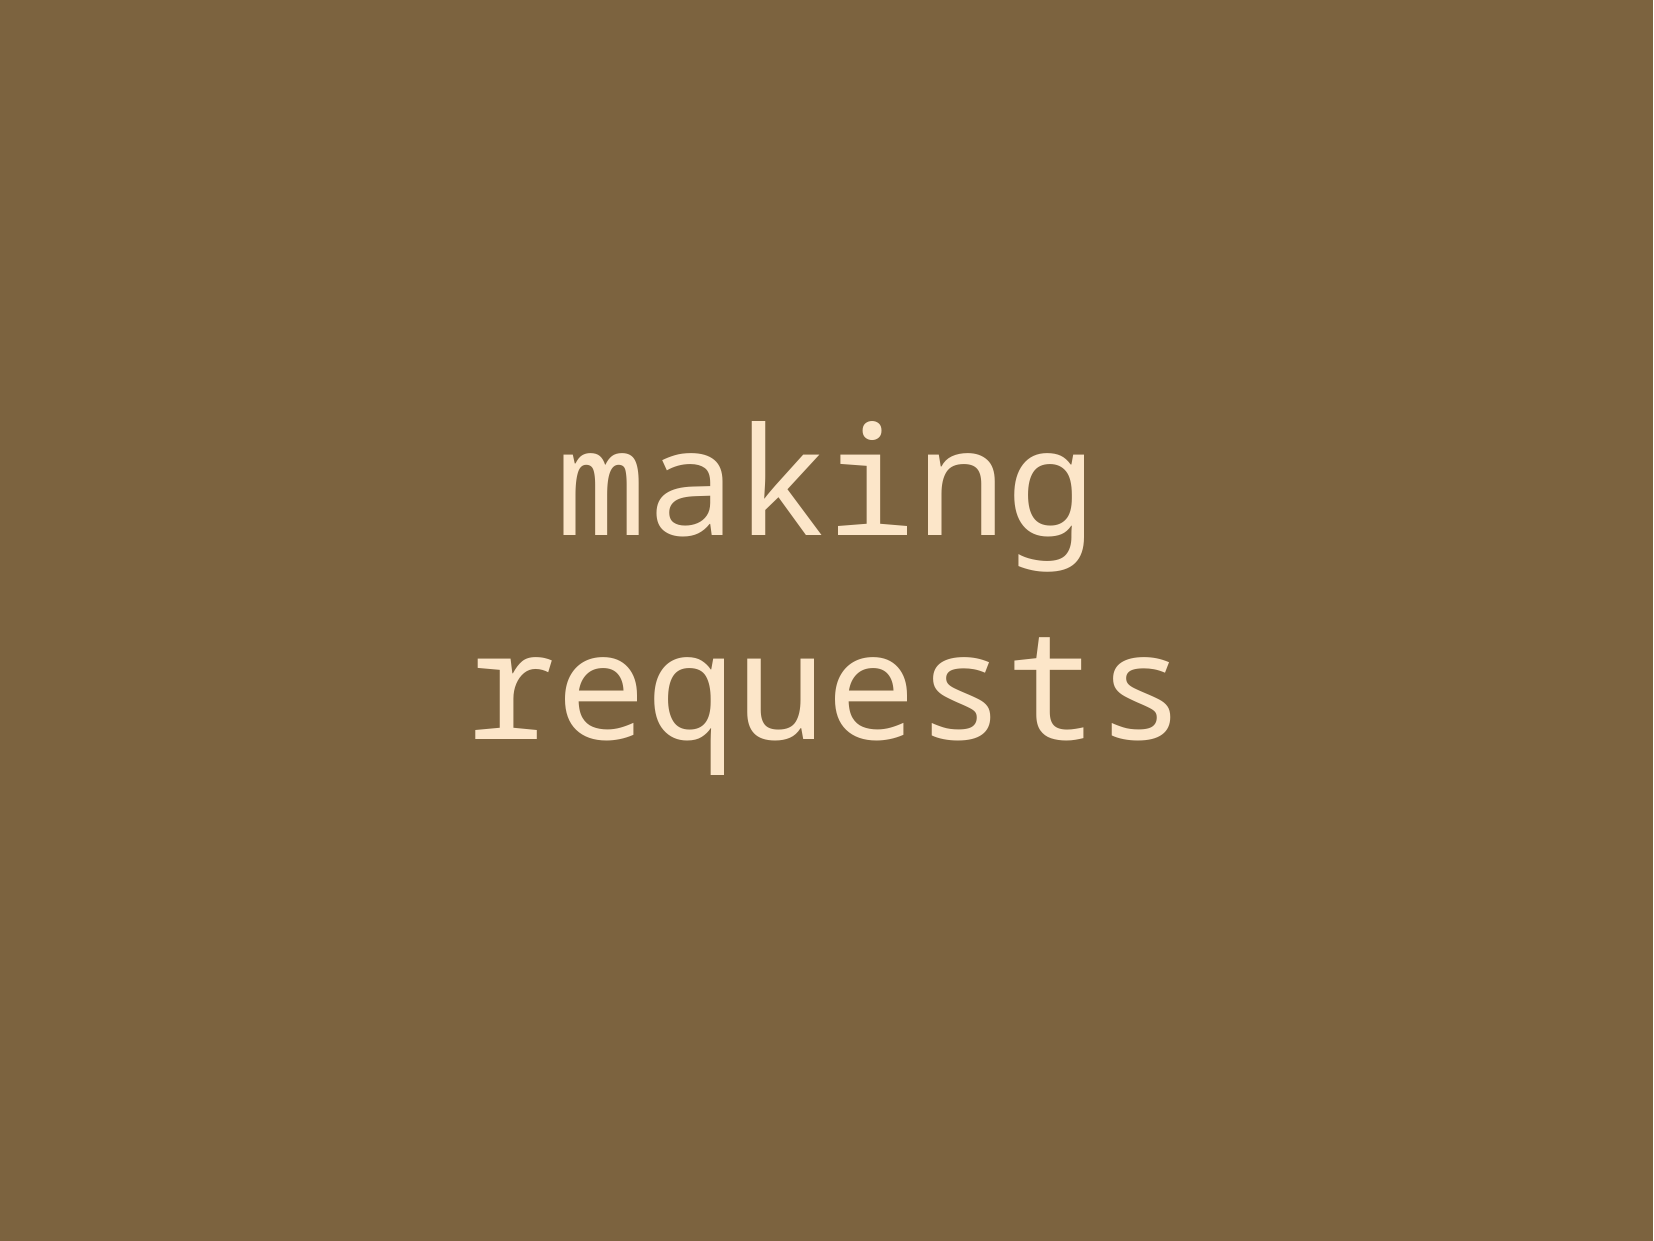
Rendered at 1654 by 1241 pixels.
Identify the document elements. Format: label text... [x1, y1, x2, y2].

subtitle making requests [82, 49, 1571, 1109]
